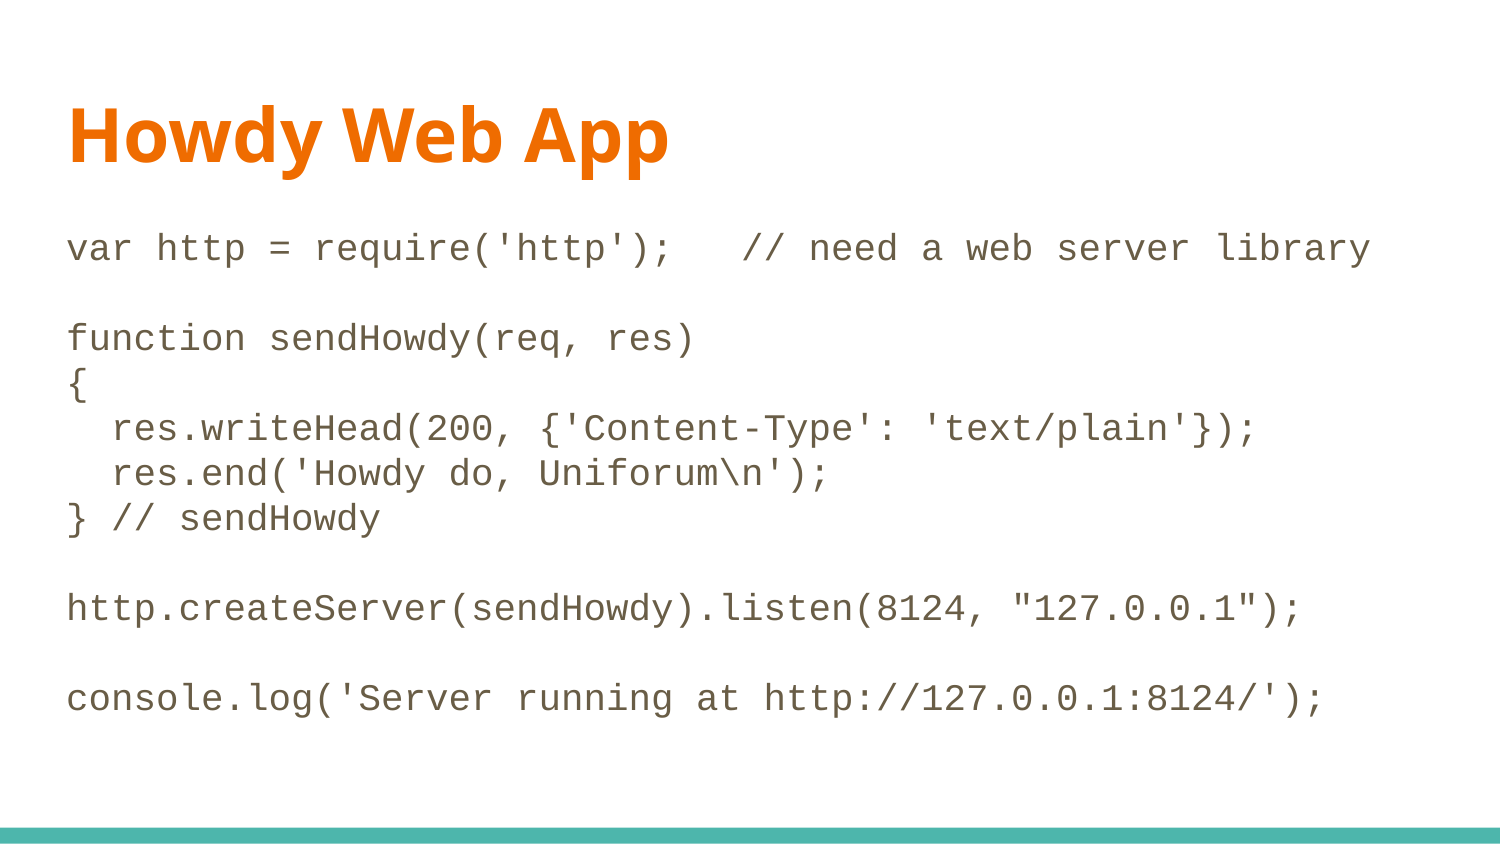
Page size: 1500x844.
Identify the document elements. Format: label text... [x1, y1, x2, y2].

title Howdy Web App [51, 72, 1449, 189]
list var http = require('http'); // need a web server library function sendHowdy(req, res) { res.writeHead(200, {'Content-Type': 'text/plain'}); res.end('Howdy do, Uniforum\n'); } // sendHowdy http.createServer(sendHowdy).listen(8124, "127.0.0.1"); console.log('Server running at http://127.0.0.1:8124/'); [51, 207, 1449, 750]
